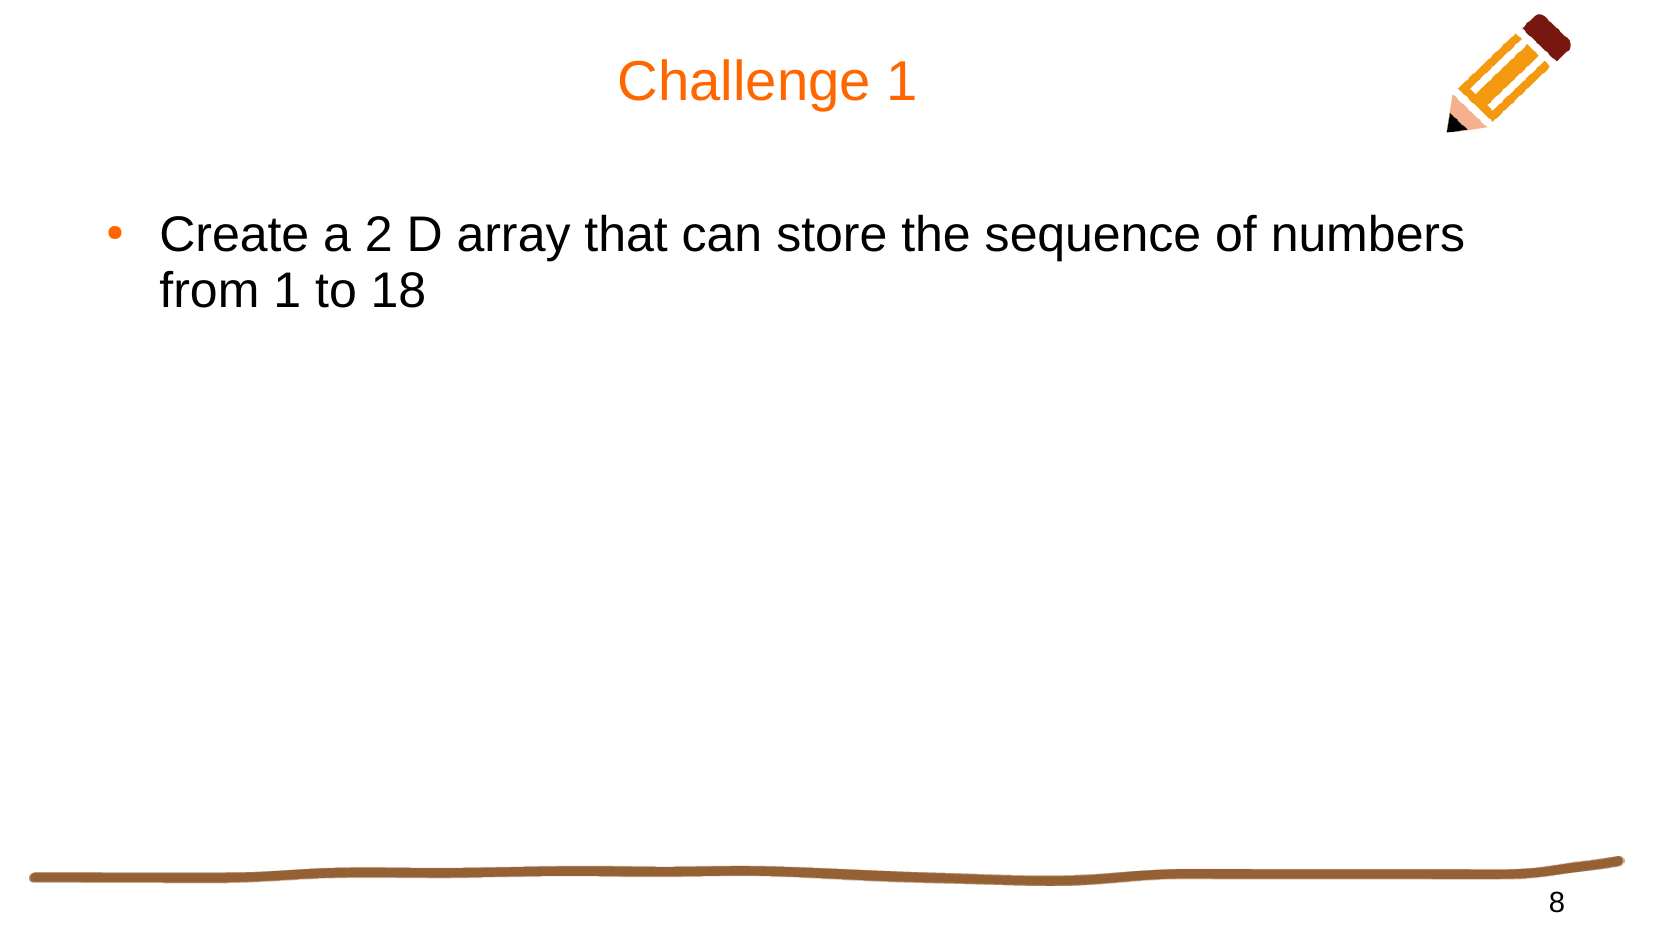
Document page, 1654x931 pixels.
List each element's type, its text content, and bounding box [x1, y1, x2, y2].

picture [1446, 14, 1571, 133]
list Create a 2 D array that can store the sequence of numbers from 1 to 18 [88, 206, 1501, 857]
picture [29, 856, 1625, 886]
title Challenge 1 [88, 29, 1447, 133]
